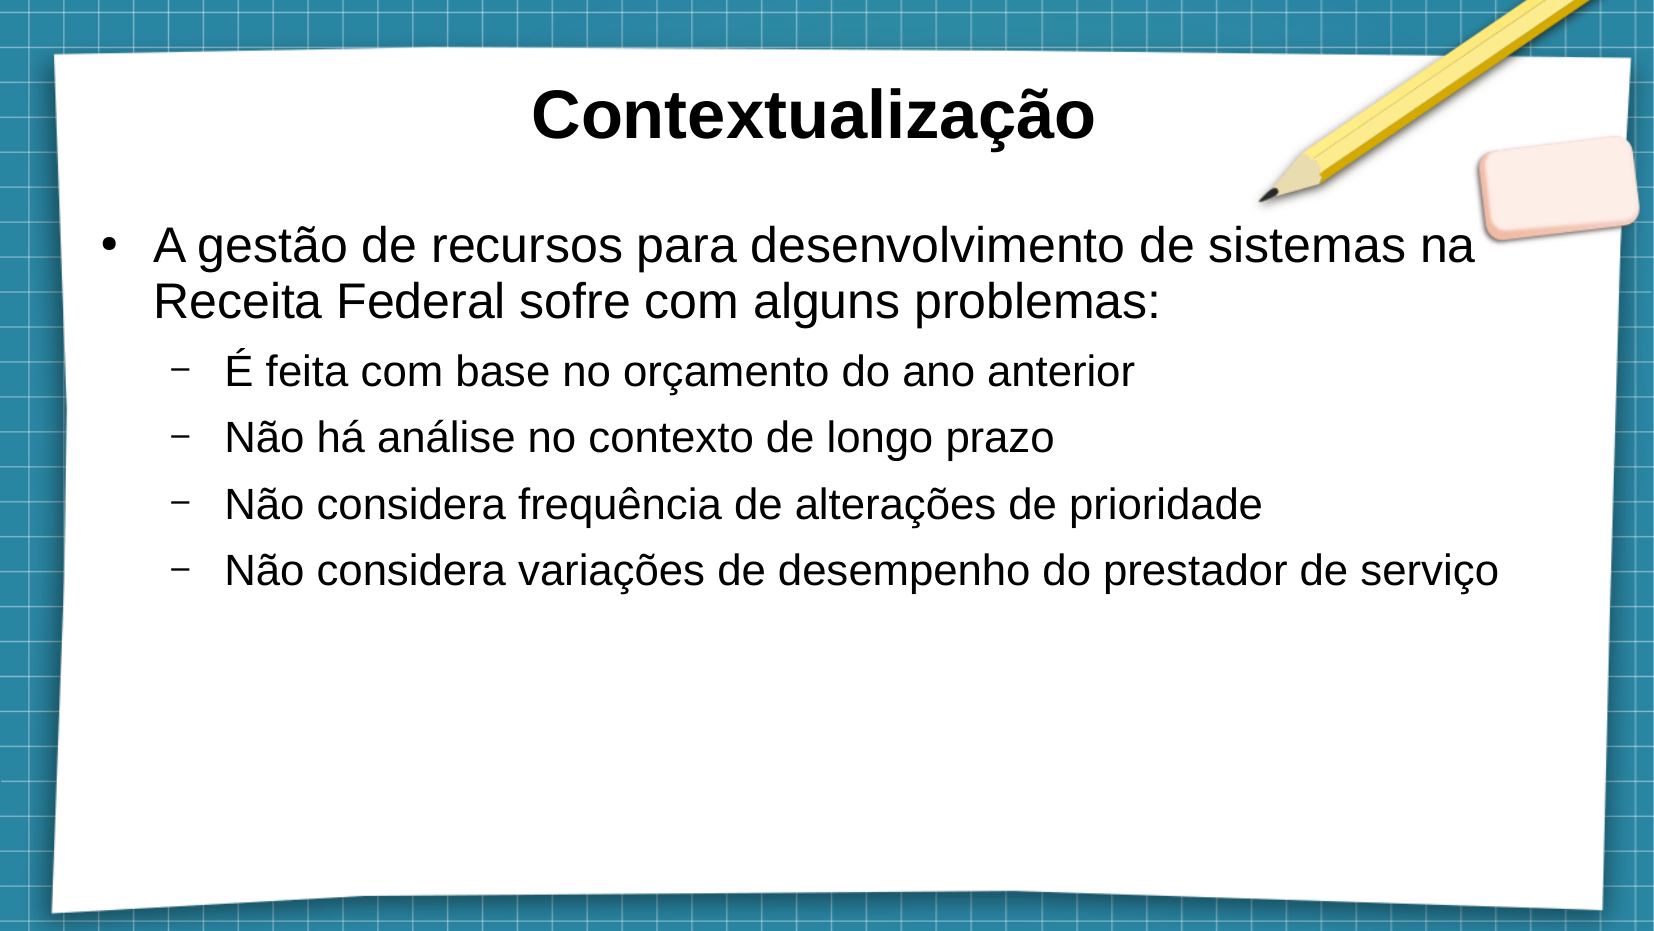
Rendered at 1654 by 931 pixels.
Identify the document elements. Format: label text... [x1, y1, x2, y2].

title Contextualização [82, 37, 1571, 193]
picture [0, 0, 1654, 931]
list A gestão de recursos para desenvolvimento de sistemas na Receita Federal sofre com alguns problemas: É feita com base no orçamento do ano anterior Não há análise no contexto de longo prazo Não considera frequência de alterações de prioridade Não considera variações de desempenho do prestador de serviço [82, 217, 1571, 758]
